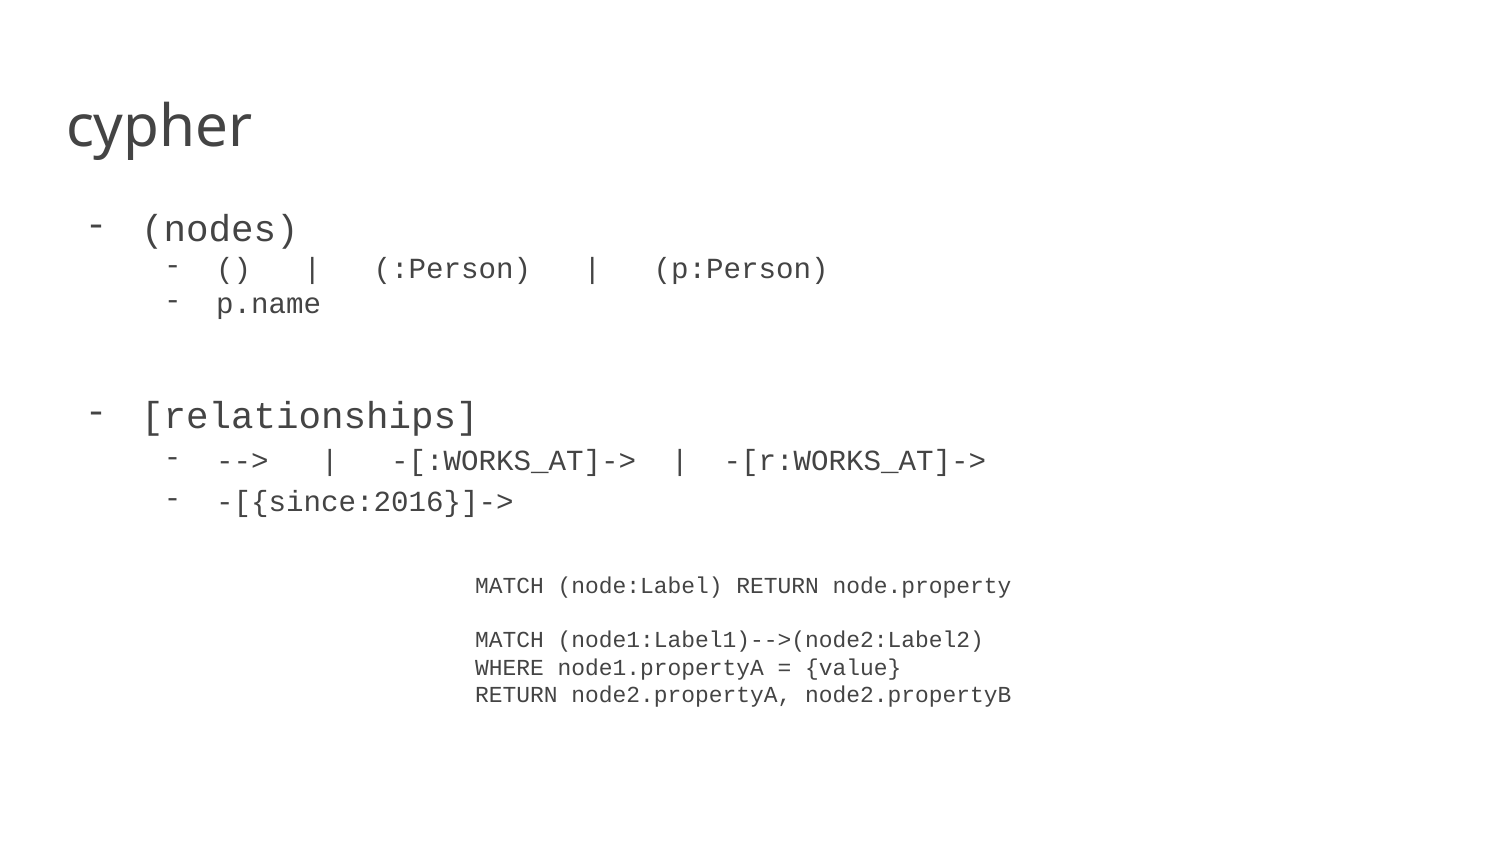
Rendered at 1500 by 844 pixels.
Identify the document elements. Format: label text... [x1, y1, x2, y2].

list (nodes) () | (:Person) | (p:Person) p.name [51, 189, 1449, 366]
text_box [relationships] --> | -[:WORKS_AT]-> | -[r:WORKS_AT]-> -[{since:2016}]-> [51, 369, 1449, 529]
text_box MATCH (node:Label) RETURN node.property MATCH (node1:Label1)-->(node2:Label2) WHERE node1.propertyA = {value} RETURN node2.propertyA, node2.propertyB [460, 555, 1040, 802]
title cypher [51, 72, 1449, 167]
